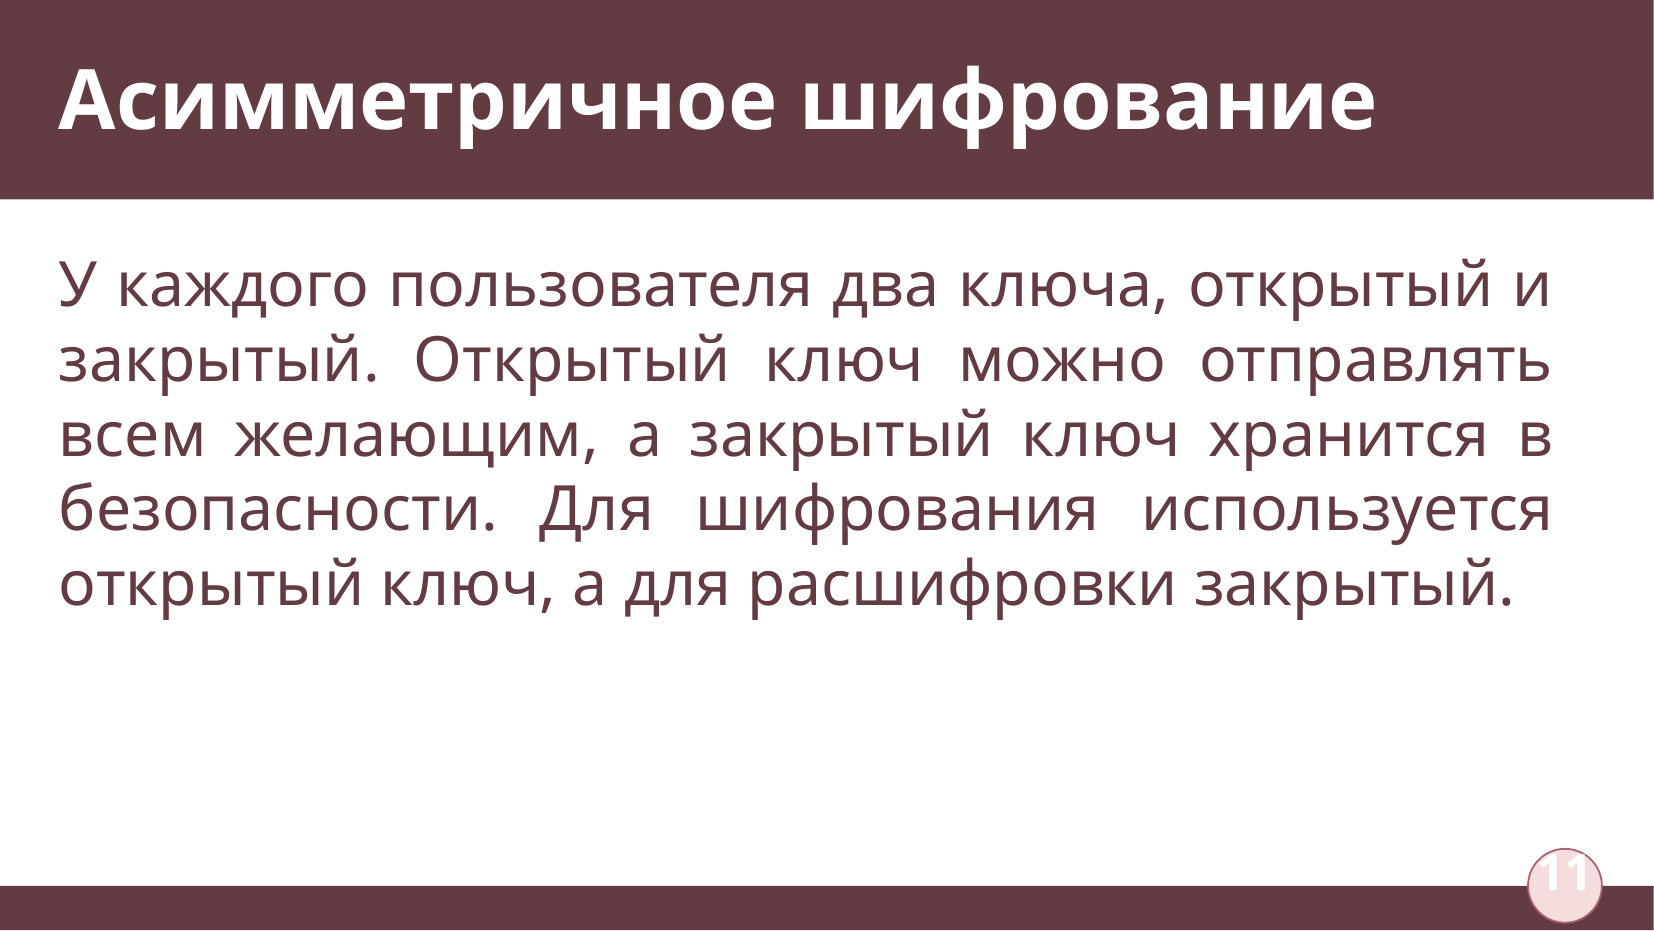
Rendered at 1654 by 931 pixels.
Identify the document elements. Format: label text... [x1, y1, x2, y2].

list У каждого пользователя два ключа, открытый и закрытый. Открытый ключ можно отправлять всем желающим, а закрытый ключ хранится в безопасности. Для шифрования используется открытый ключ, а для расшифровки закрытый. [59, 243, 1595, 769]
title Асимметричное шифрование [59, 37, 1595, 155]
